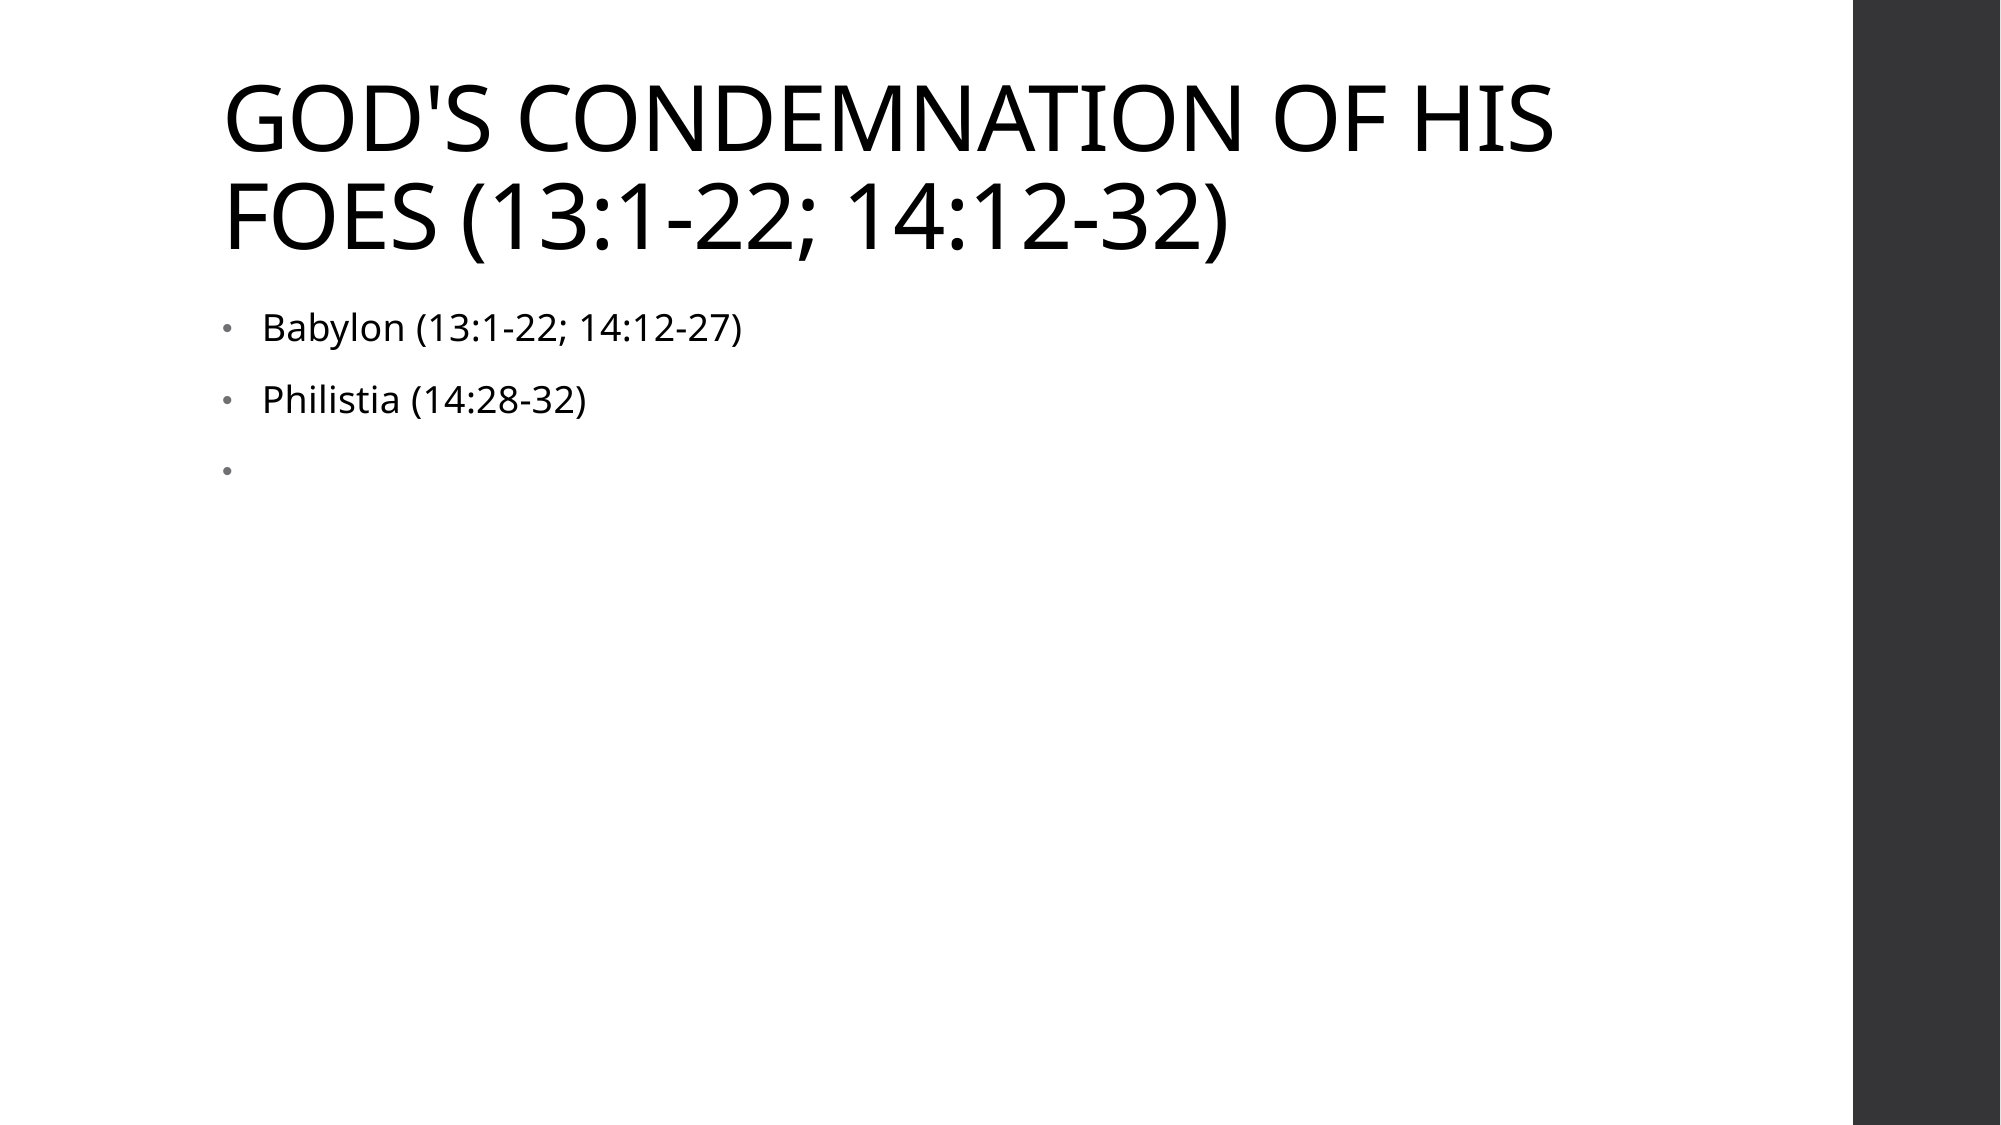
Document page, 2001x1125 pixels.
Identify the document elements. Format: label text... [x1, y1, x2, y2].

title GOD'S CONDEMNATION OF HIS FOES (13:1-22; 14:12-32) [206, 60, 1797, 278]
list Babylon (13:1-22; 14:12-27) Philistia (14:28-32) [206, 299, 1617, 1014]
